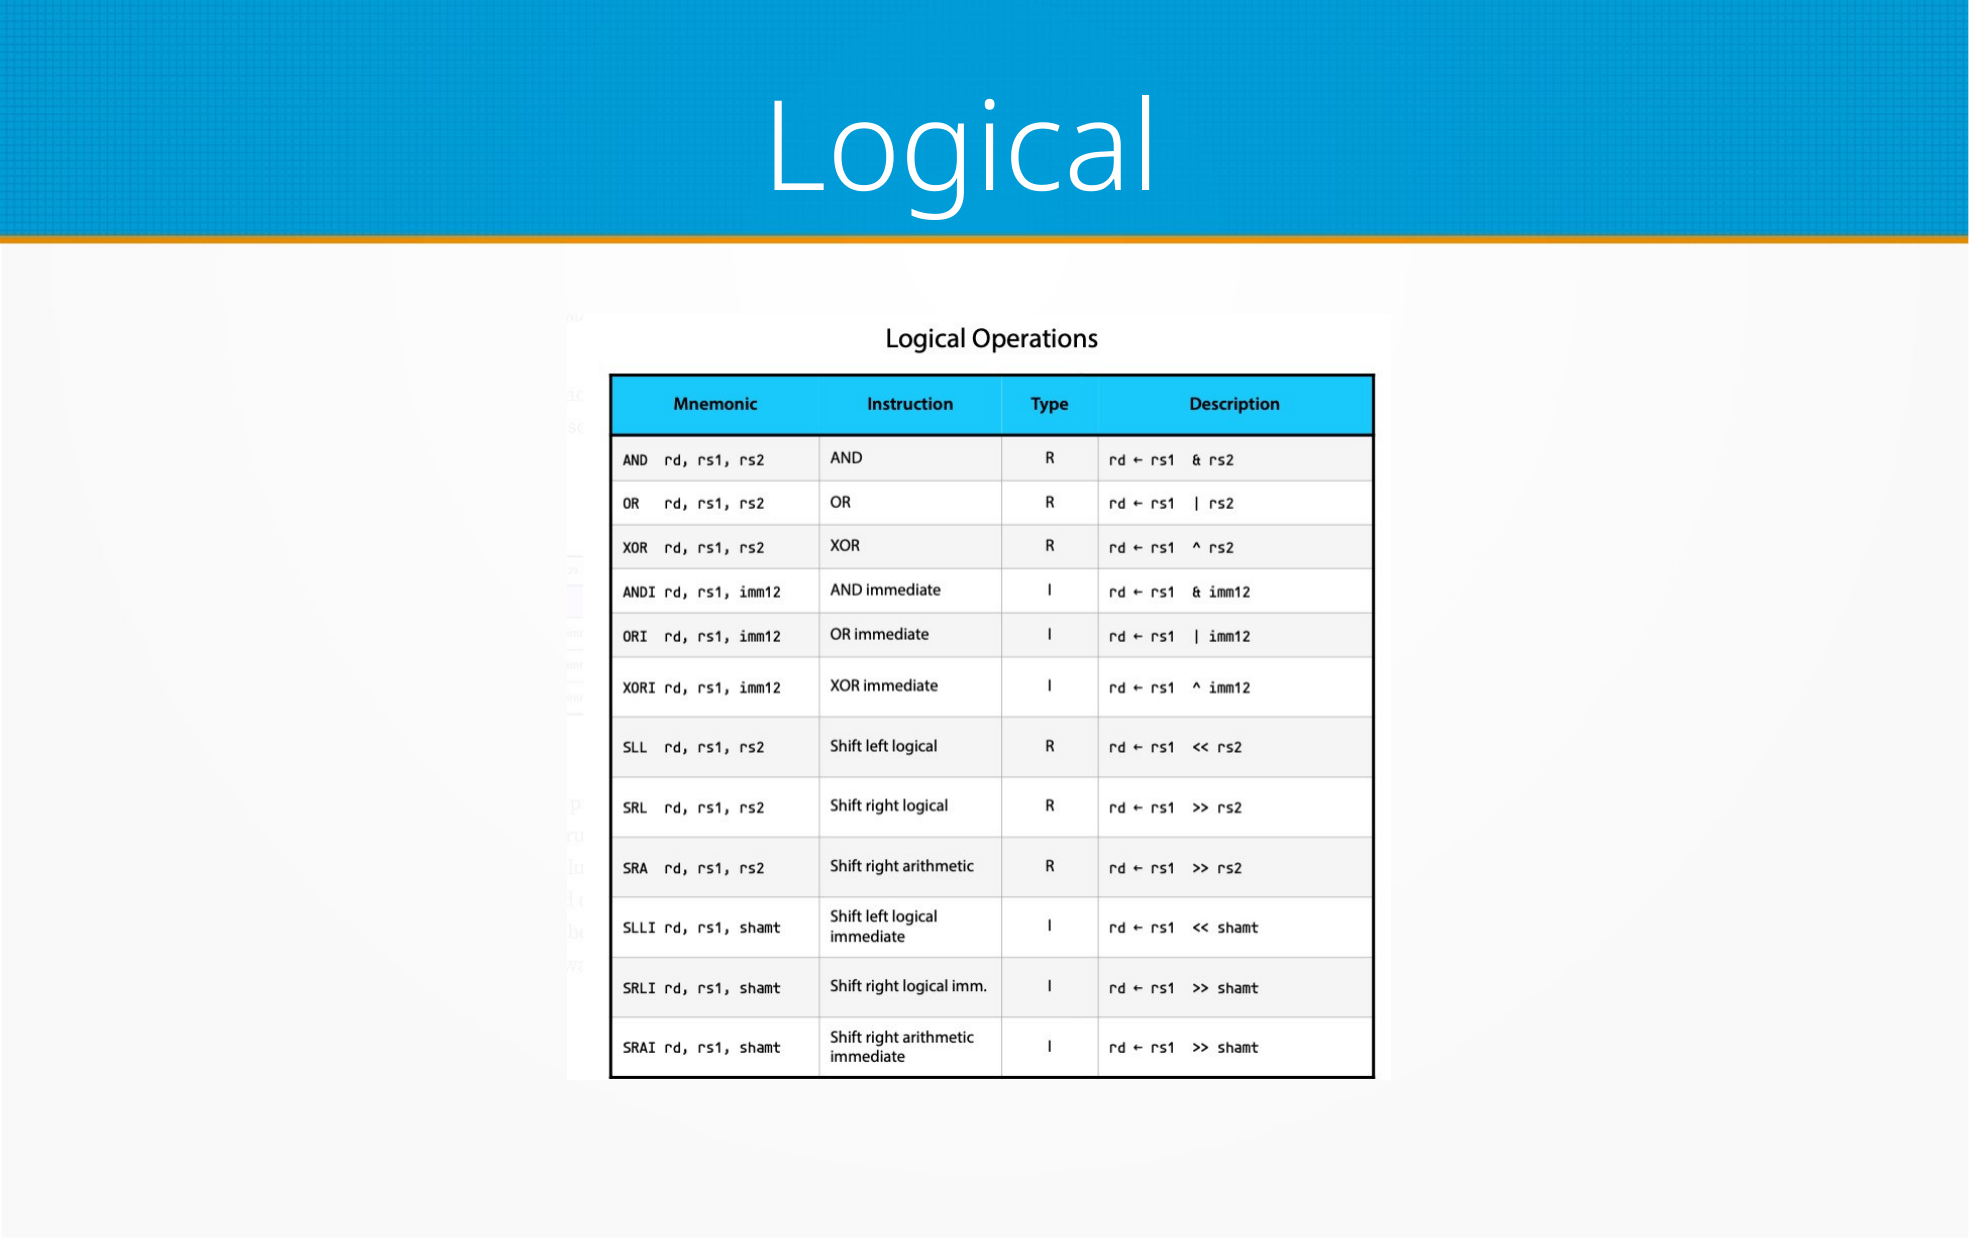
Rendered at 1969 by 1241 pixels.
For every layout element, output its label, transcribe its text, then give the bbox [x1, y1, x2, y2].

title Logical [98, 19, 1870, 227]
picture [0, 233, 1969, 1241]
